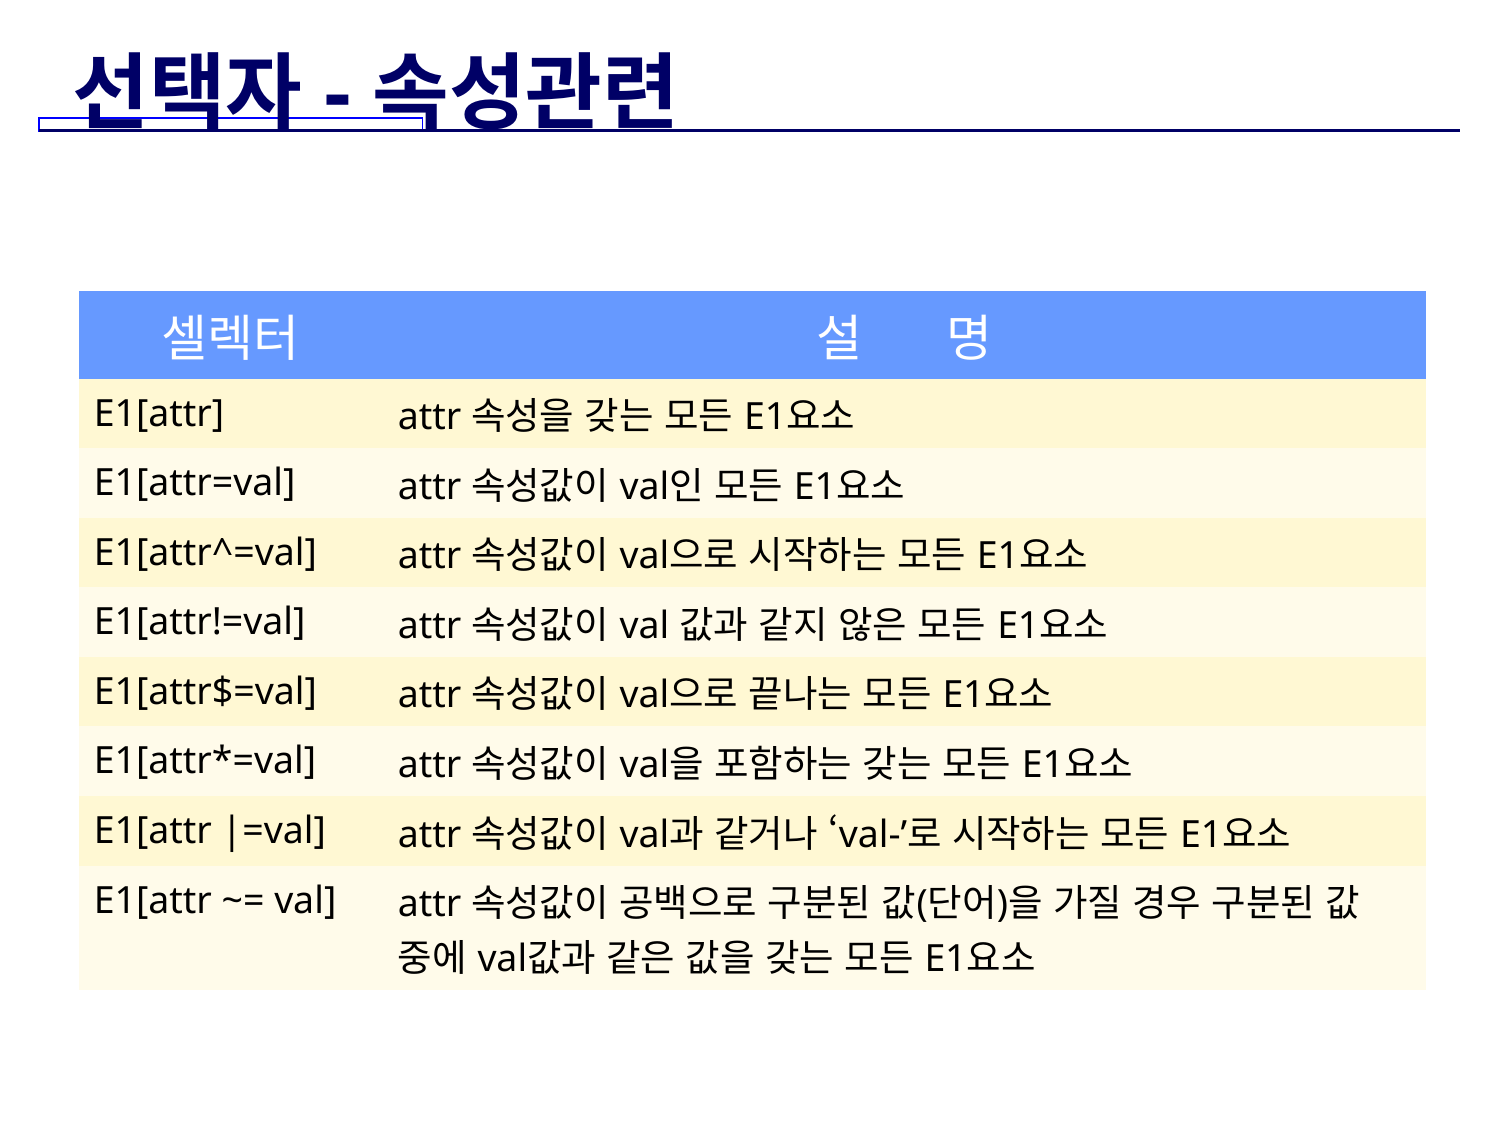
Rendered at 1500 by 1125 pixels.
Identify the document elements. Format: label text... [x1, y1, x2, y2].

table_cell E1[attr] [79, 379, 383, 448]
title 선택자 - 속성관련 [58, 31, 1077, 110]
table_cell attr 속성값이 val 값과 같지 않은 모든 E1요소 [383, 587, 1426, 657]
table_cell attr 속성값이 val을 포함하는 갖는 모든 E1요소 [383, 726, 1426, 796]
table_cell E1[attr ~= val] [79, 866, 383, 990]
table_cell attr 속성값이 val인 모든 E1요소 [383, 448, 1426, 518]
table_cell E1[attr!=val] [79, 587, 383, 657]
list [40, 208, 1460, 1081]
table_header 셀렉터 [79, 291, 383, 379]
table_cell attr 속성값이 공백으로 구분된 값(단어)을 가질 경우 구분된 값 중에 val값과 같은 값을 갖는 모든 E1요소 [383, 866, 1426, 990]
table_header 설 명 [383, 291, 1426, 379]
table_cell attr 속성값이 val과 같거나 ‘val-’로 시작하는 모든 E1요소 [383, 796, 1426, 866]
table_cell E1[attr |=val] [79, 796, 383, 866]
table_cell attr 속성값이 val으로 끝나는 모든 E1요소 [383, 657, 1426, 726]
table_cell E1[attr$=val] [79, 657, 383, 726]
table_cell E1[attr^=val] [79, 518, 383, 587]
table_cell attr 속성값이 val으로 시작하는 모든 E1요소 [383, 518, 1426, 587]
table_cell E1[attr=val] [79, 448, 383, 518]
table_cell E1[attr*=val] [79, 726, 383, 796]
table_cell attr 속성을 갖는 모든 E1요소 [383, 379, 1426, 448]
